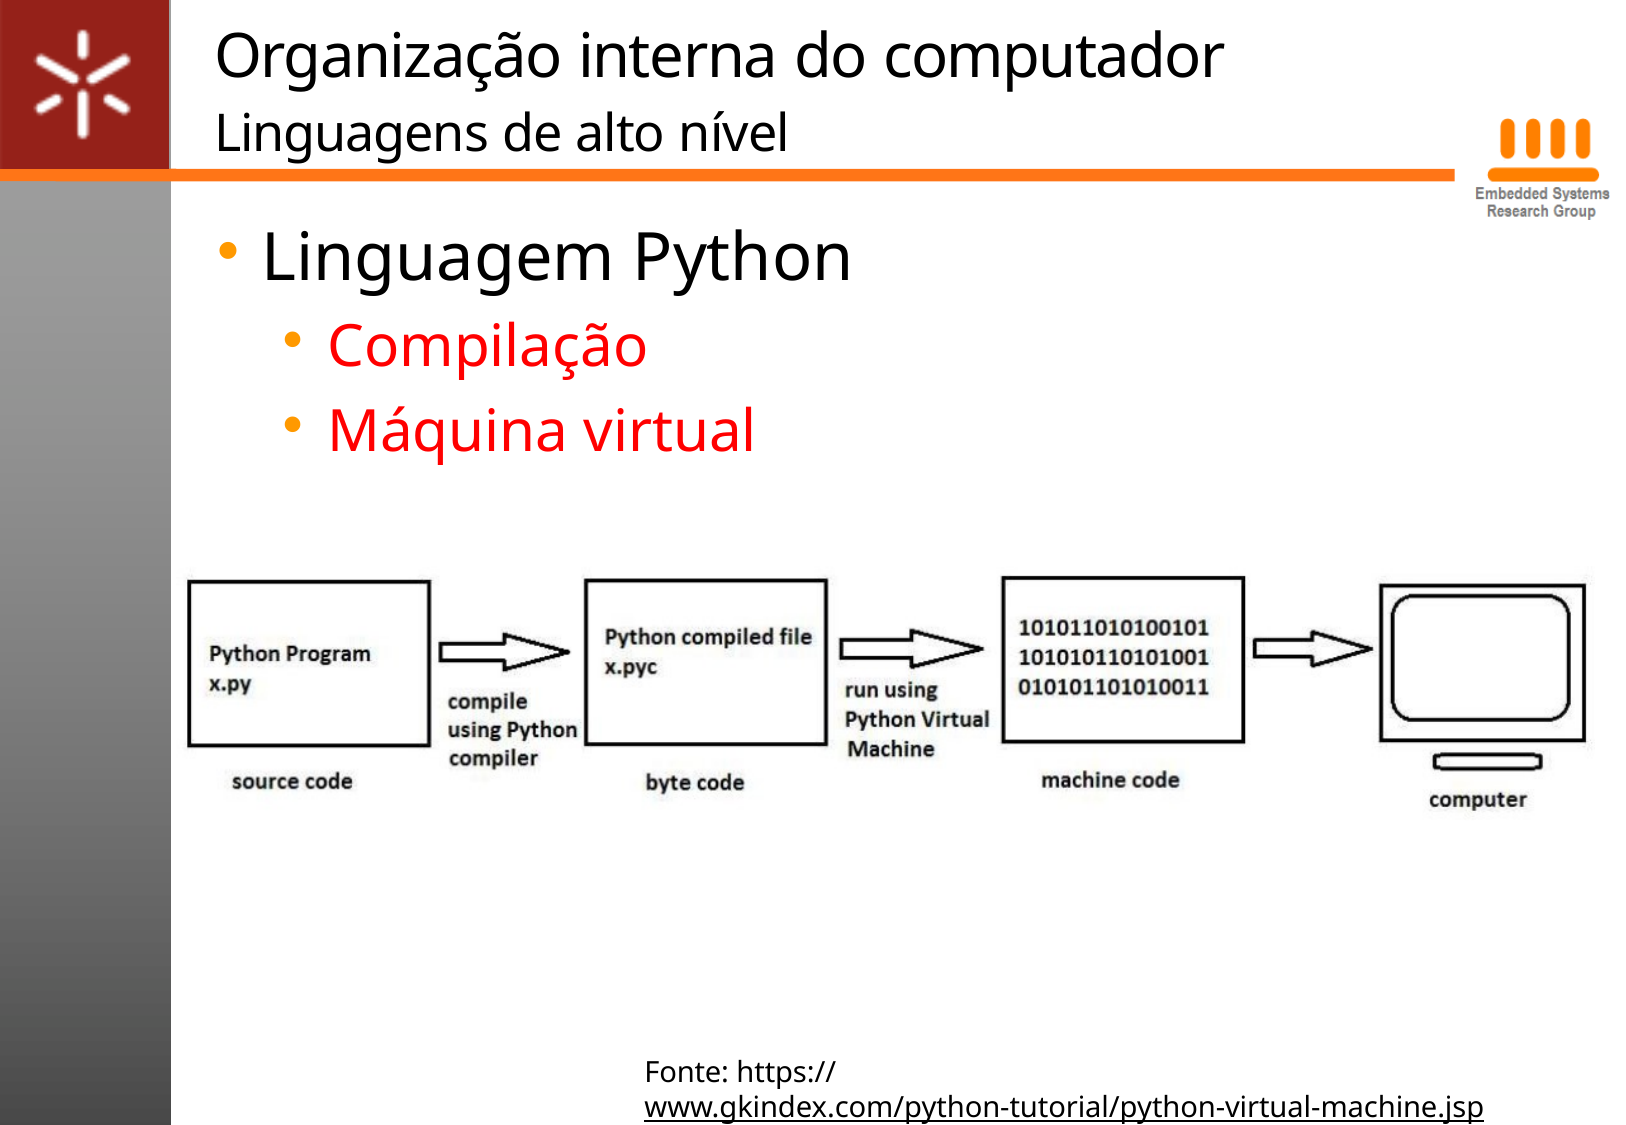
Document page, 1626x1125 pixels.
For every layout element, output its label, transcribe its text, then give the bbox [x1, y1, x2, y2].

title Organização interna do computador Linguagens de alto nível [212, 16, 1312, 234]
text_box Linguagem Python Compilação Máquina virtual [214, 196, 1418, 464]
text_box Fonte: https://www.gkindex.com/python-tutorial/python-virtual-machine.jsp [642, 1051, 1625, 1125]
picture [1475, 118, 1610, 220]
picture [0, 0, 171, 169]
picture [176, 566, 1595, 821]
picture [0, 182, 171, 1125]
